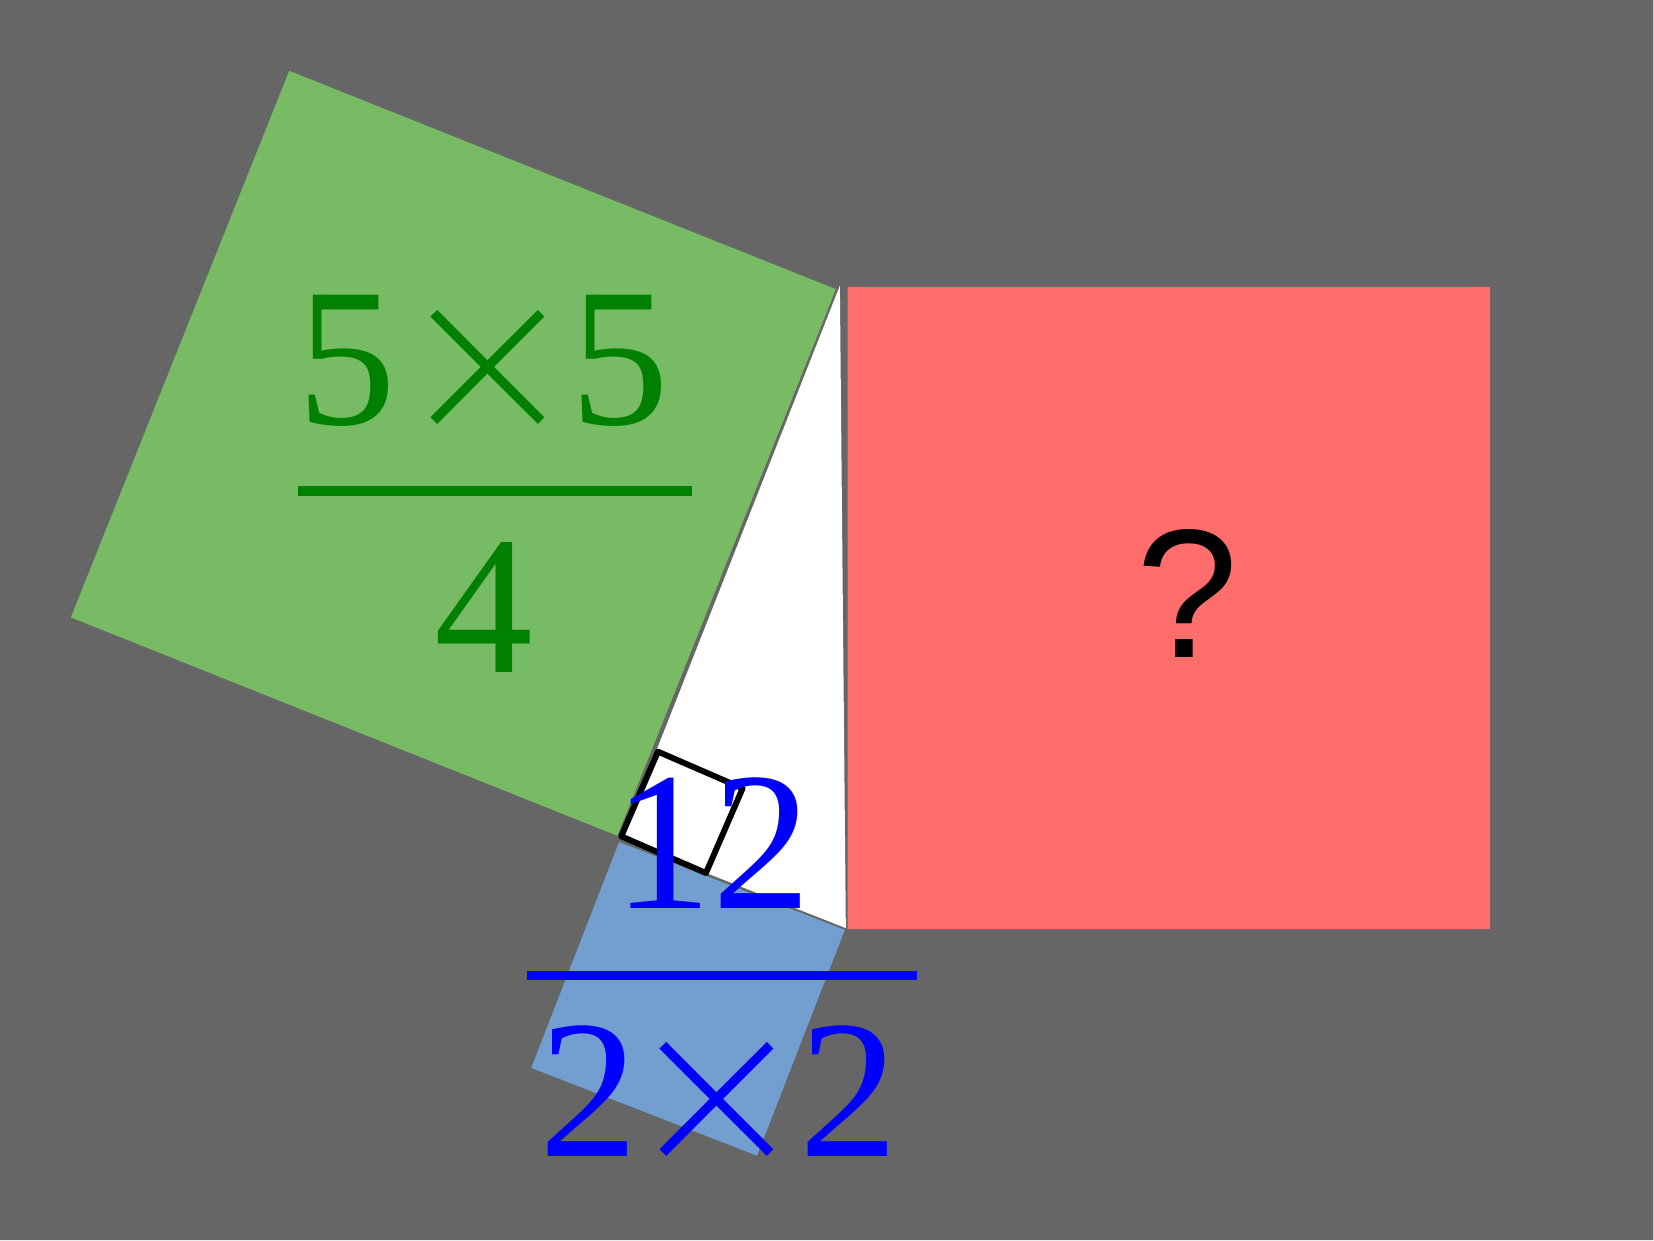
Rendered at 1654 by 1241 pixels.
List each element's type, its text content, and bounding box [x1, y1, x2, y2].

chart [465, 735, 969, 1205]
chart [236, 251, 744, 721]
text_box ? [1122, 484, 1385, 790]
text_box [0, 0, 1654, 1241]
